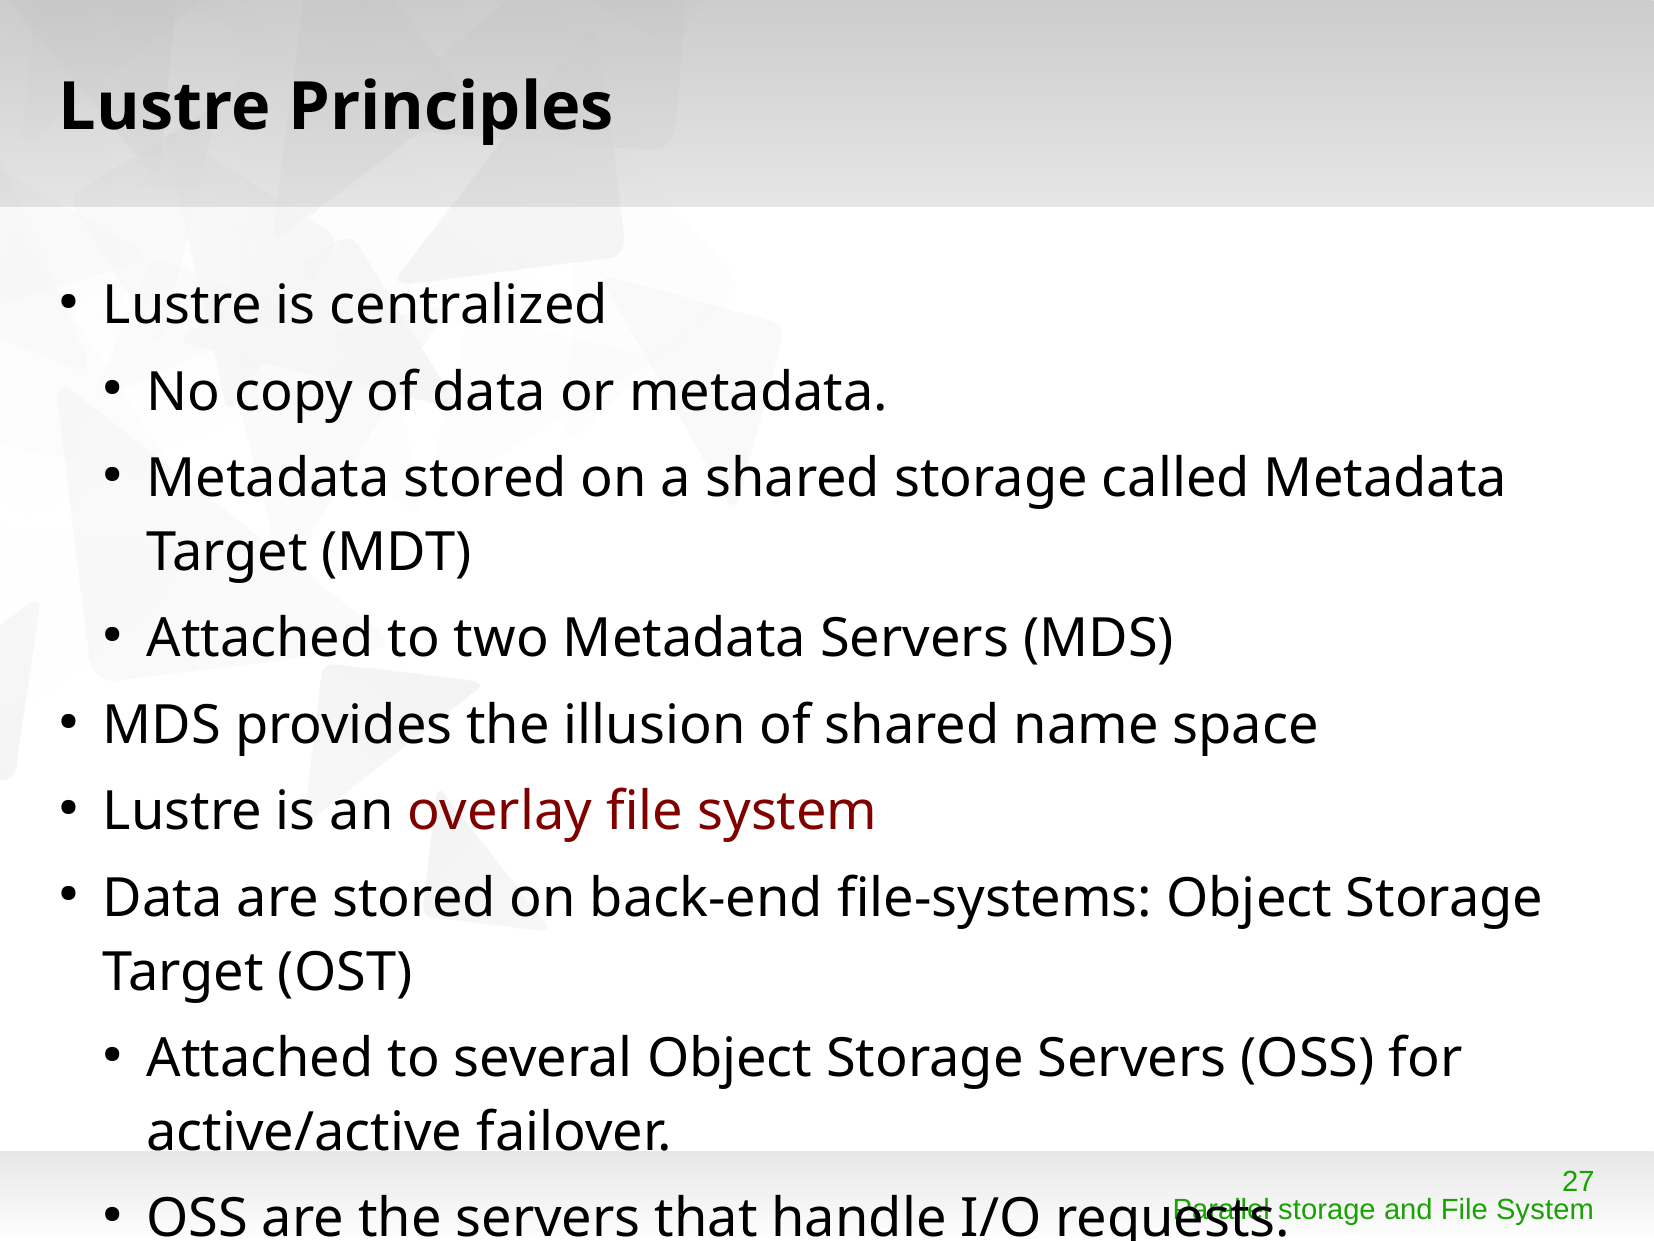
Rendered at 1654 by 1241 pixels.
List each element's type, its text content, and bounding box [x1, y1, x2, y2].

title Lustre Principles [59, 29, 1595, 178]
list Lustre is centralized No copy of data or metadata. Metadata stored on a shared storage called Metadata Target (MDT) Attached to two Metadata Servers (MDS) MDS provides the illusion of shared name space Lustre is an overlay file system Data are stored on back-end file-systems: Object Storage Target (OST) Attached to several Object Storage Servers (OSS) for active/active failover. OSS are the servers that handle I/O requests. Remote clients that can mount the Lustre filesystem, e.g. your Linux cluster Compute nodes. [59, 265, 1595, 986]
picture [0, 0, 783, 931]
